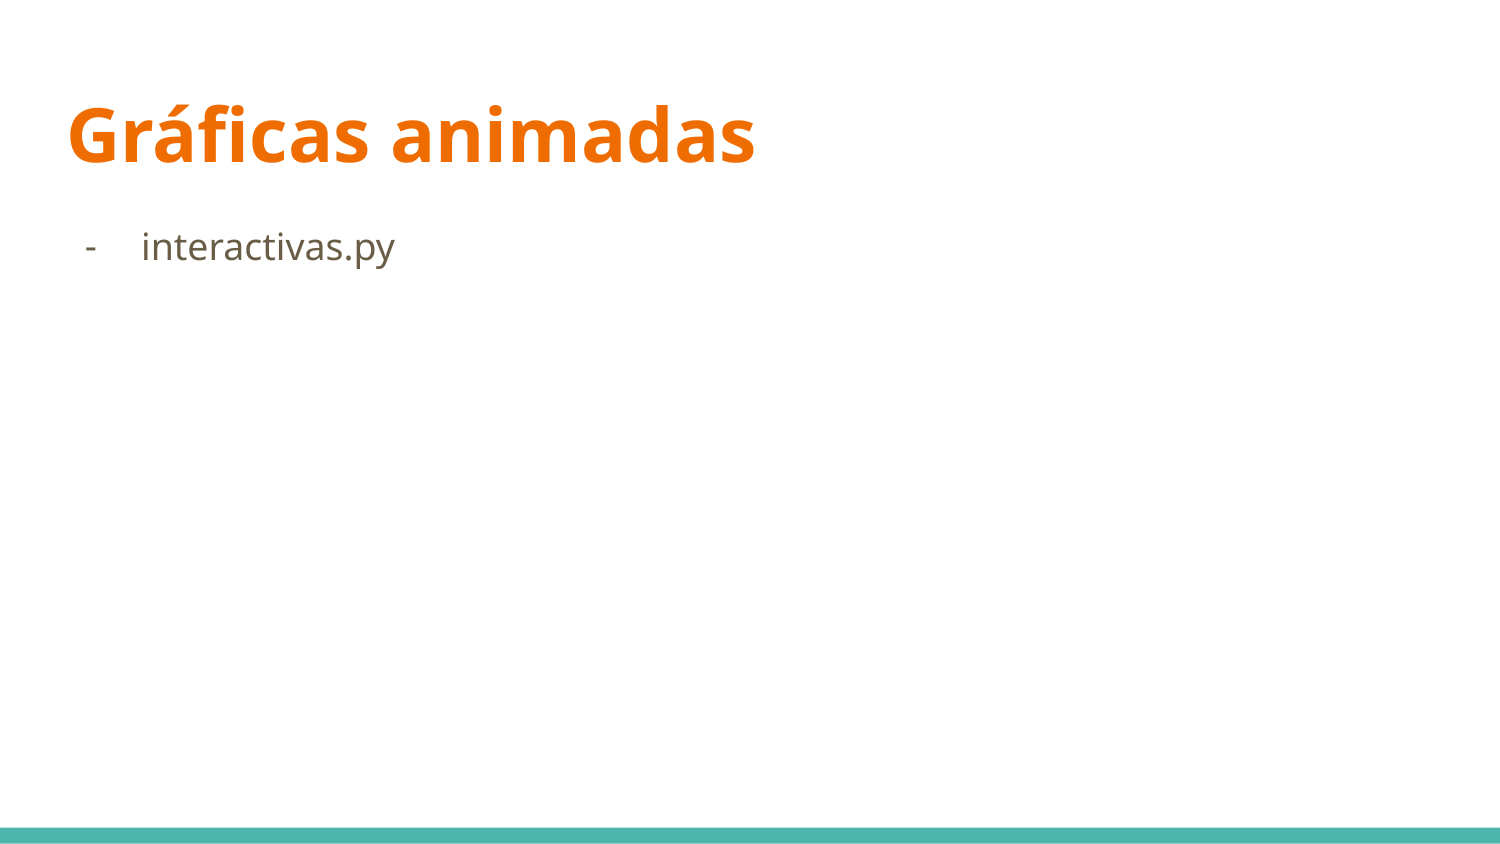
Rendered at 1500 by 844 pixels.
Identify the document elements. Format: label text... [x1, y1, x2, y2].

title Gráficas animadas [51, 72, 1449, 189]
list interactivas.py [51, 207, 1449, 750]
